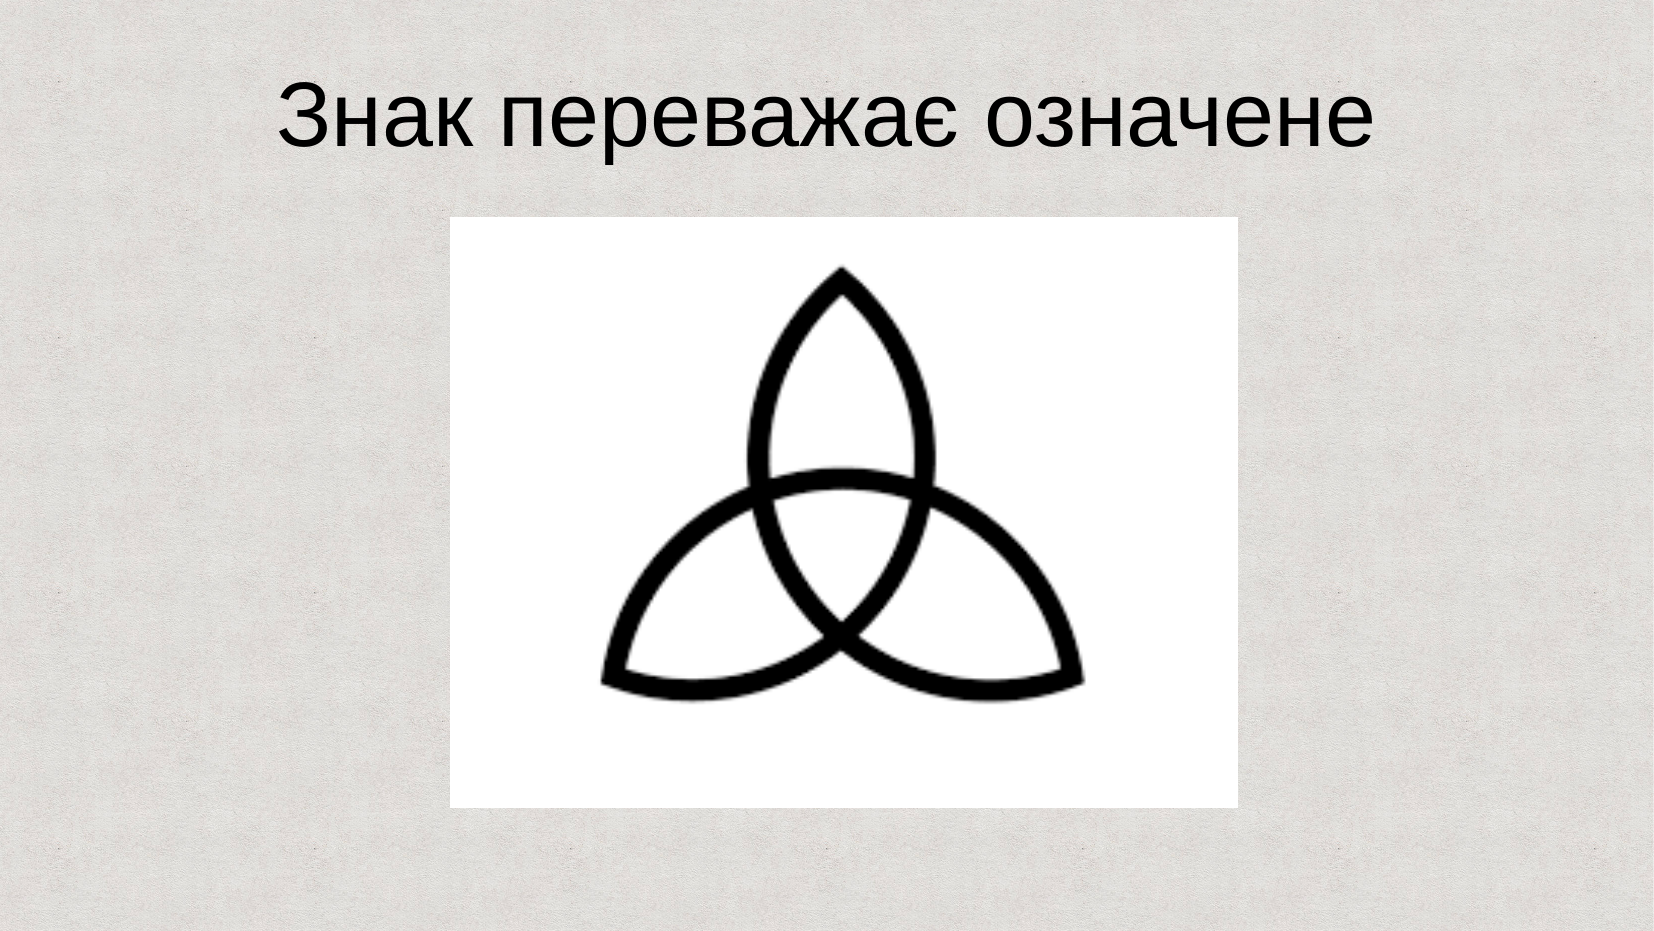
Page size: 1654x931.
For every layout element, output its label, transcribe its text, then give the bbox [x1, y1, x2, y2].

title Знак переважає означене [82, 37, 1571, 193]
picture [0, 0, 1654, 931]
